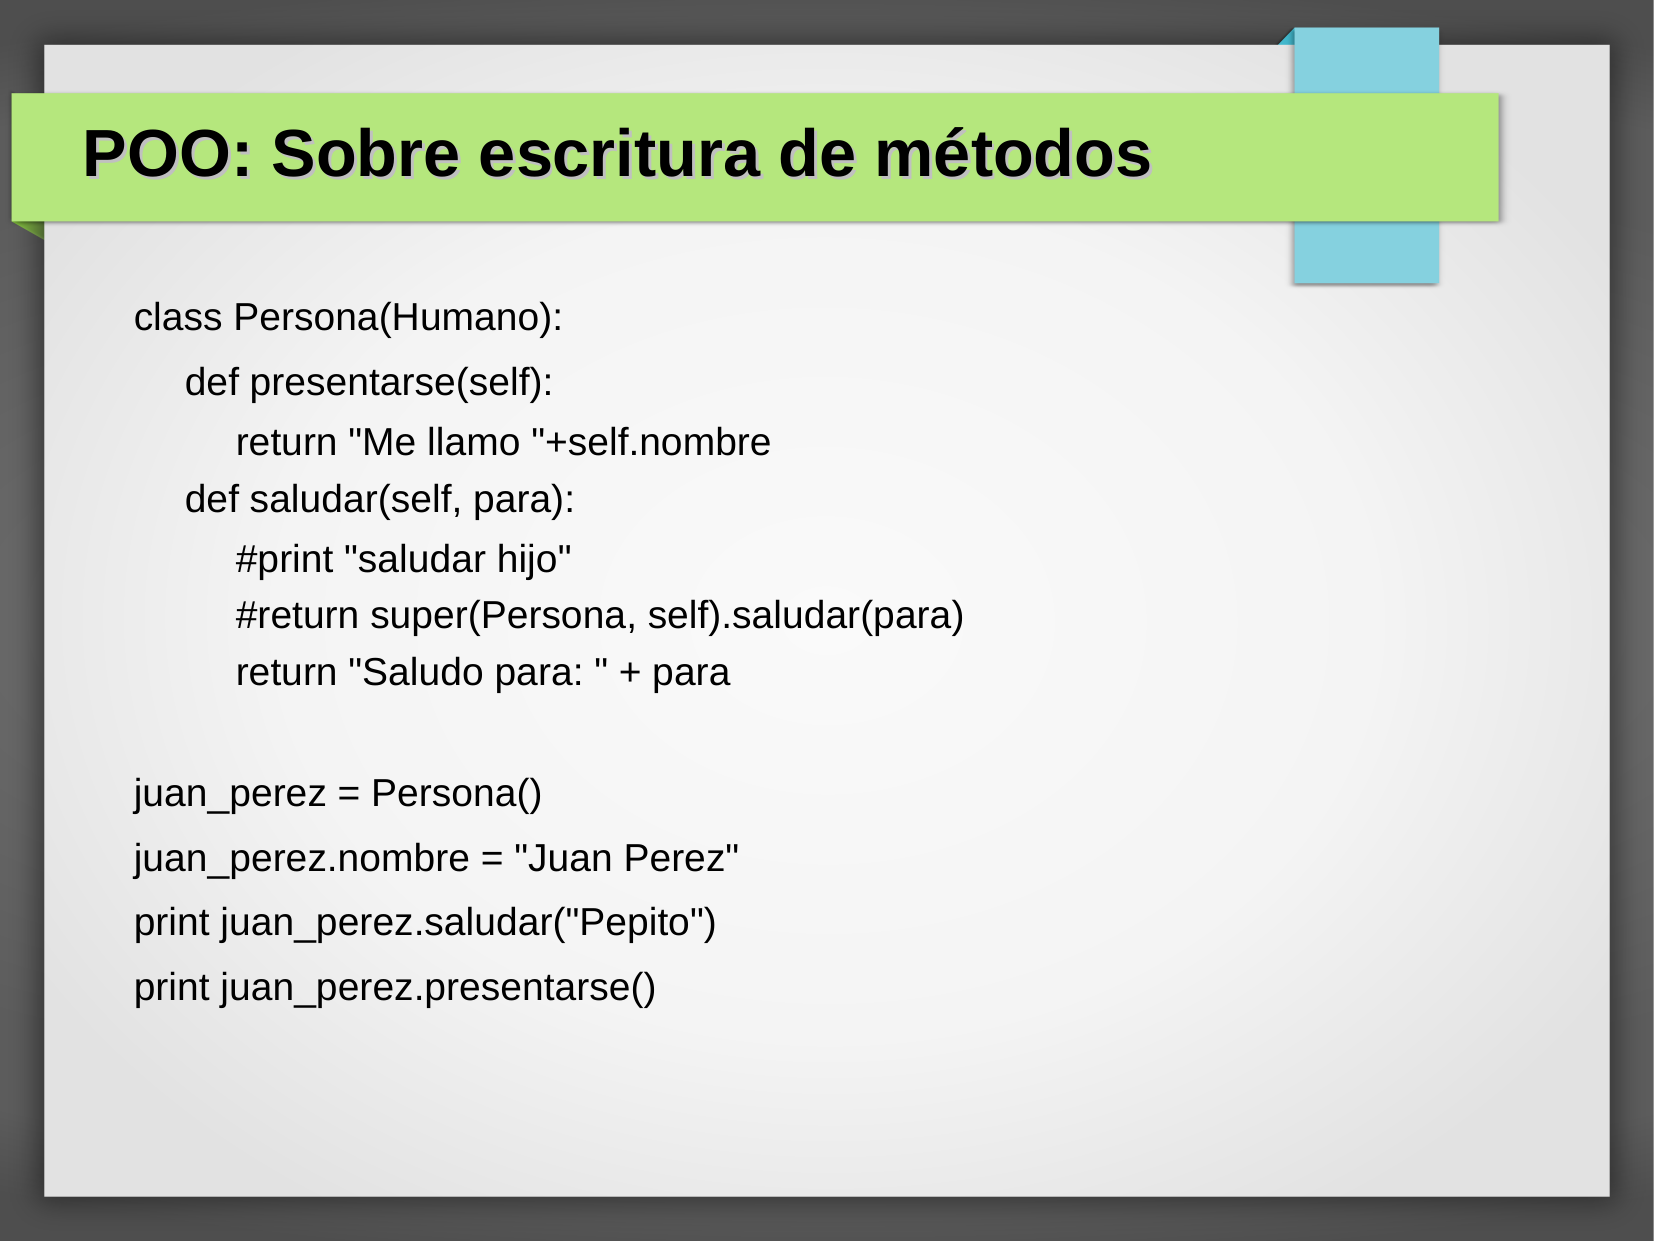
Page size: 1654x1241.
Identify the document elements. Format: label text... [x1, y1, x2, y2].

picture [0, 0, 1654, 1241]
list class Persona(Humano): def presentarse(self): return "Me llamo "+self.nombre def saludar(self, para): #print "saludar hijo" #return super(Persona, self).saludar(para) return "Saludo para: " + para juan_perez = Persona() juan_perez.nombre = "Juan Perez" print juan_perez.saludar("Pepito") print juan_perez.presentarse() [82, 295, 1571, 1015]
title POO: Sobre escritura de métodos [82, 94, 1264, 213]
